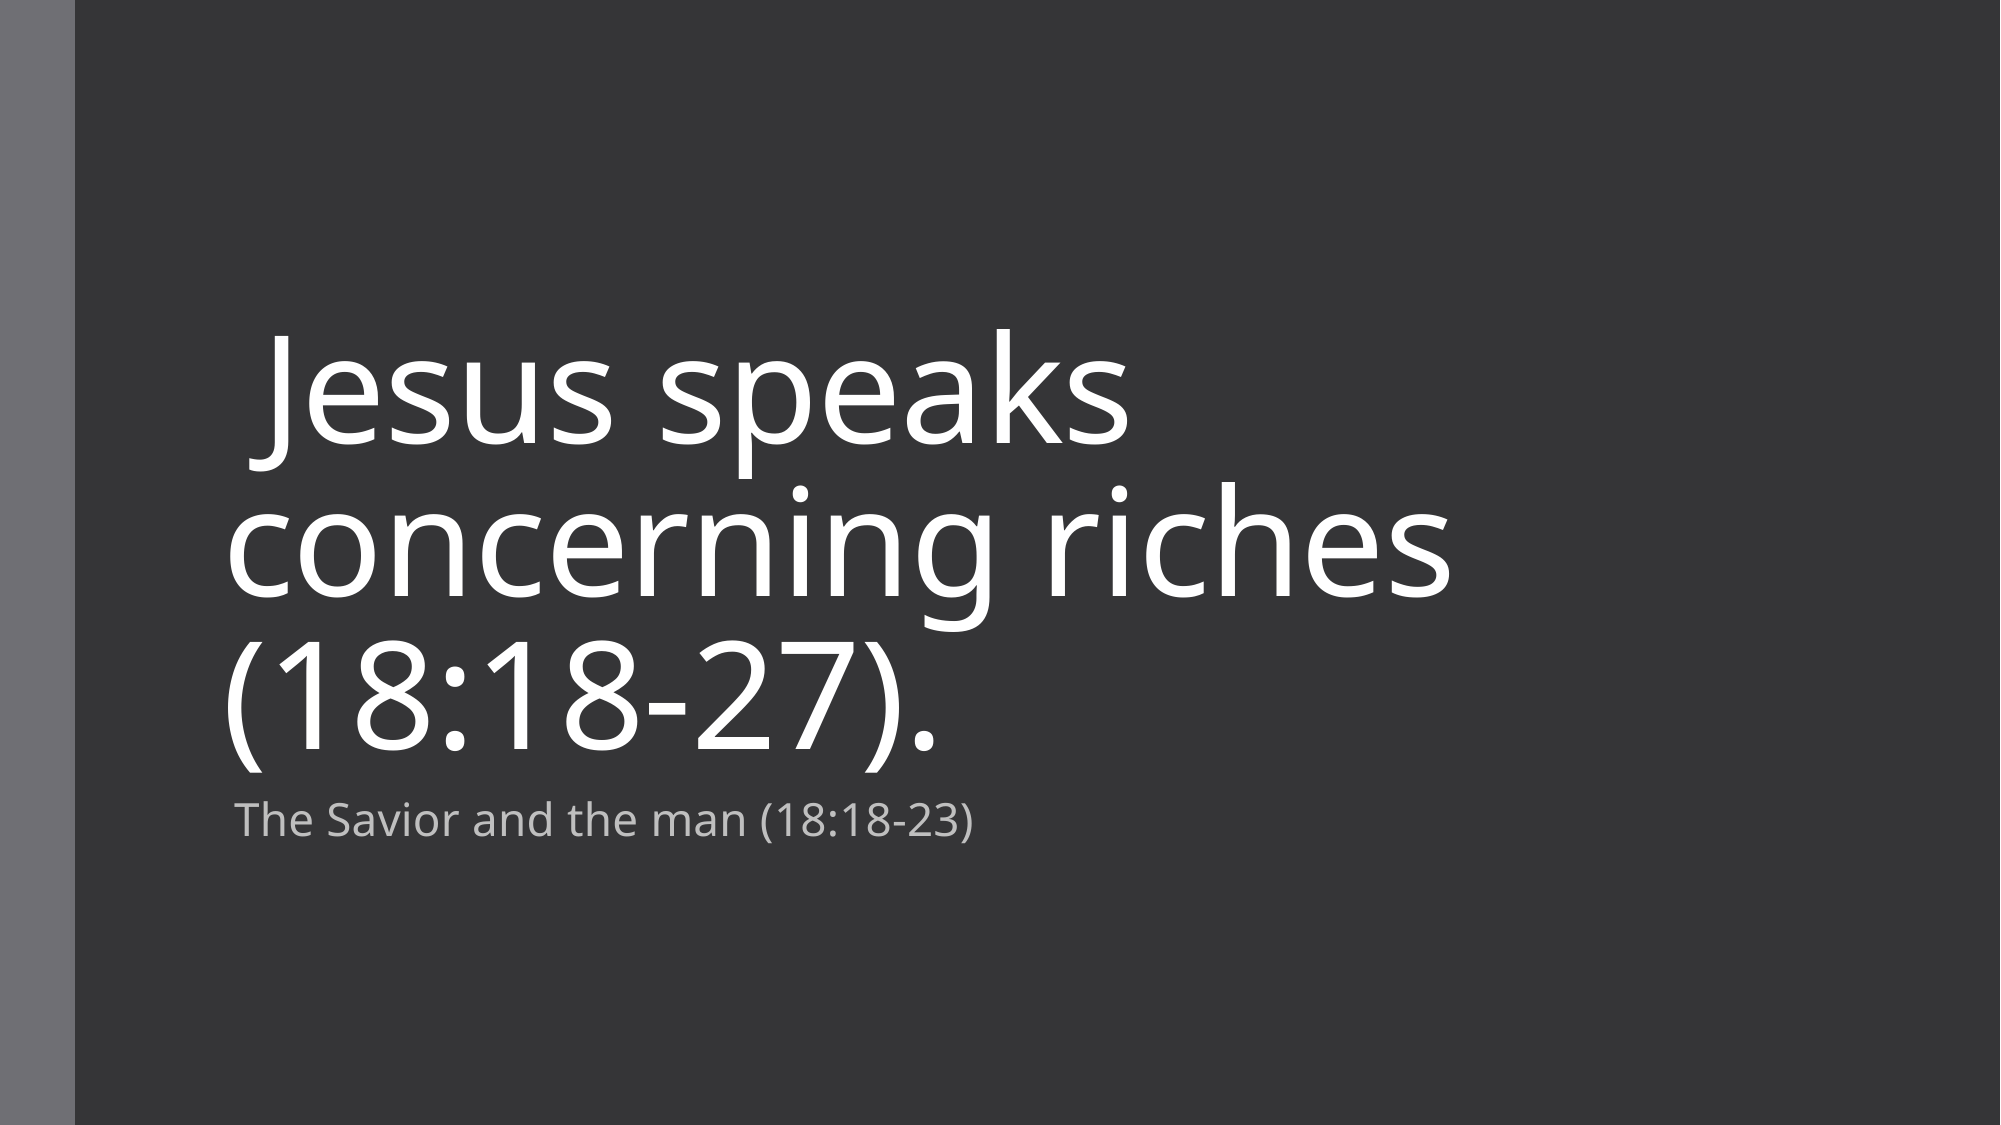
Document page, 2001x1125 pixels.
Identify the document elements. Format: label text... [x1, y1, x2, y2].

subtitle The Savior and the man (18:18-23) [206, 787, 1752, 1066]
title Jesus speaks concerning riches (18:18-27). [206, 124, 1752, 787]
